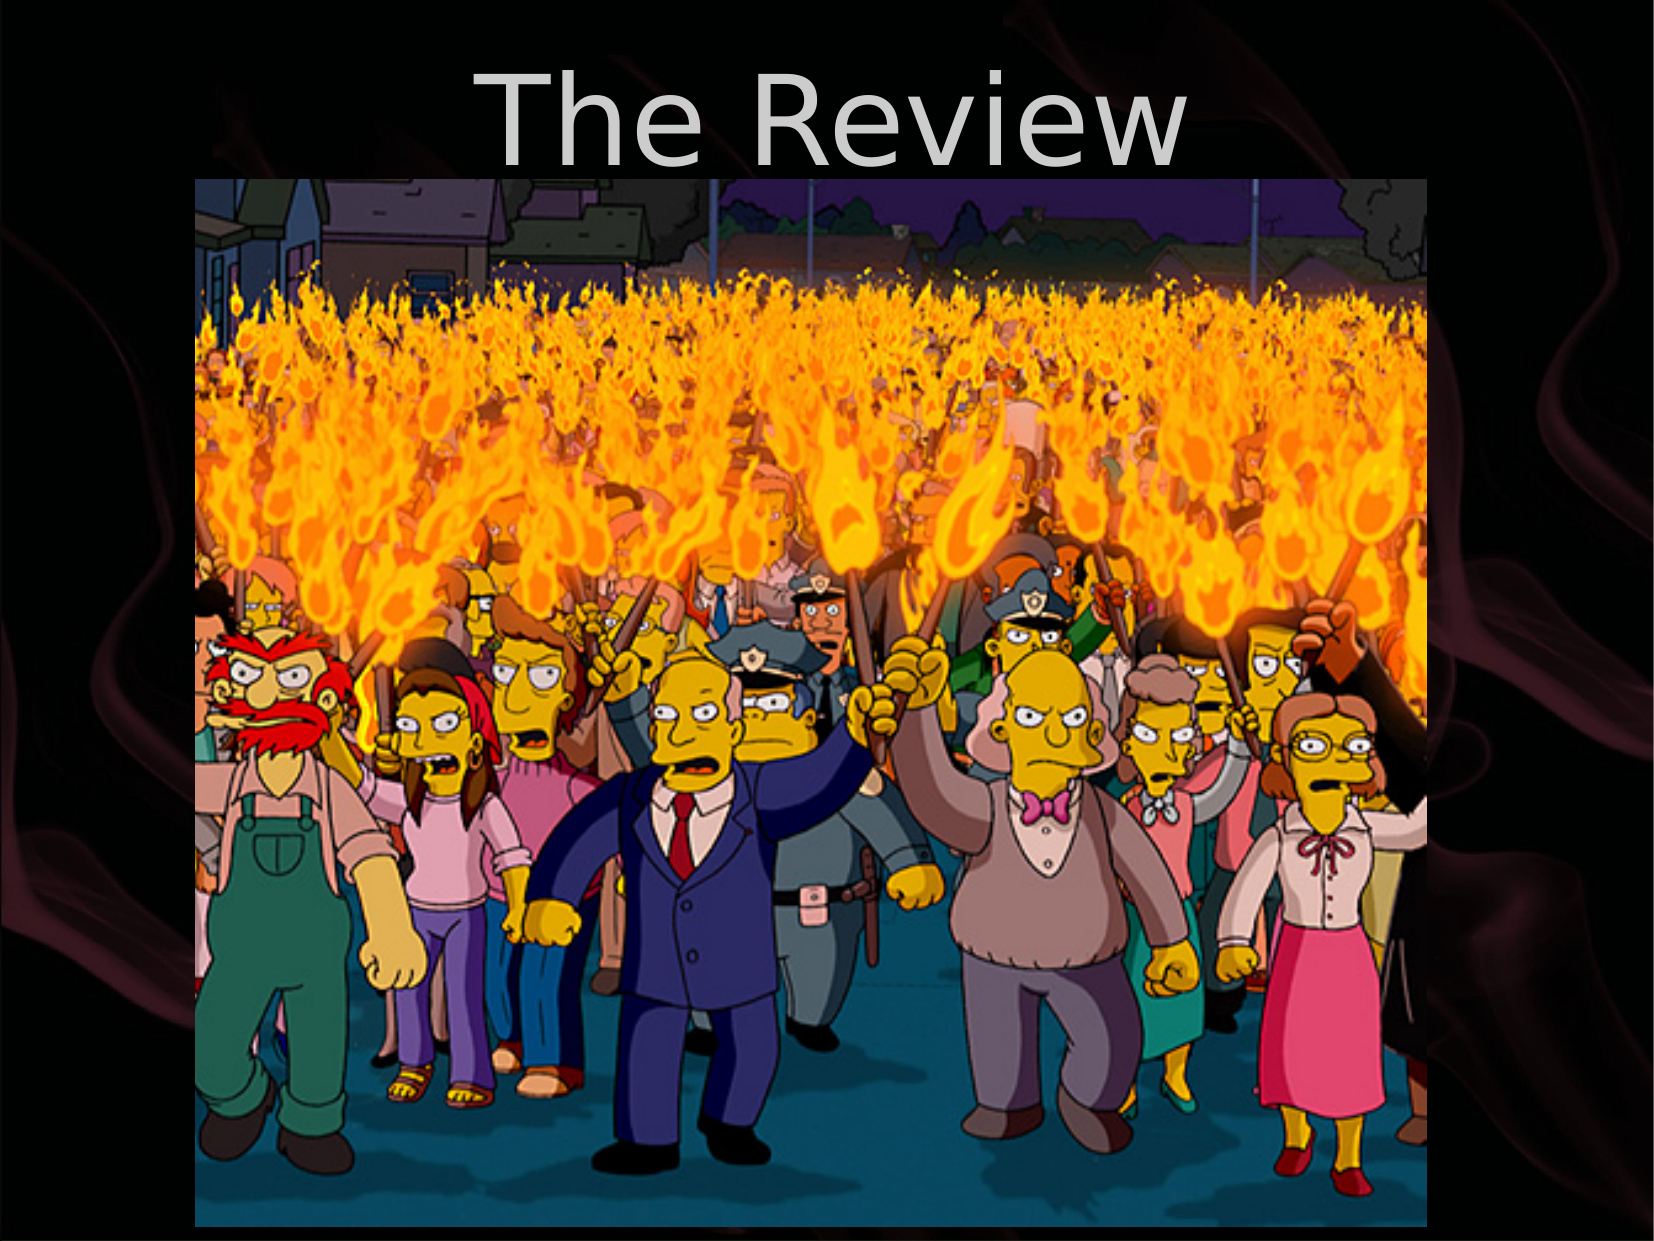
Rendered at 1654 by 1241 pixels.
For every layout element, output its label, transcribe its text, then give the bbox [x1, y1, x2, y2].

picture [0, 0, 1654, 1241]
title The Review [90, 45, 1579, 200]
